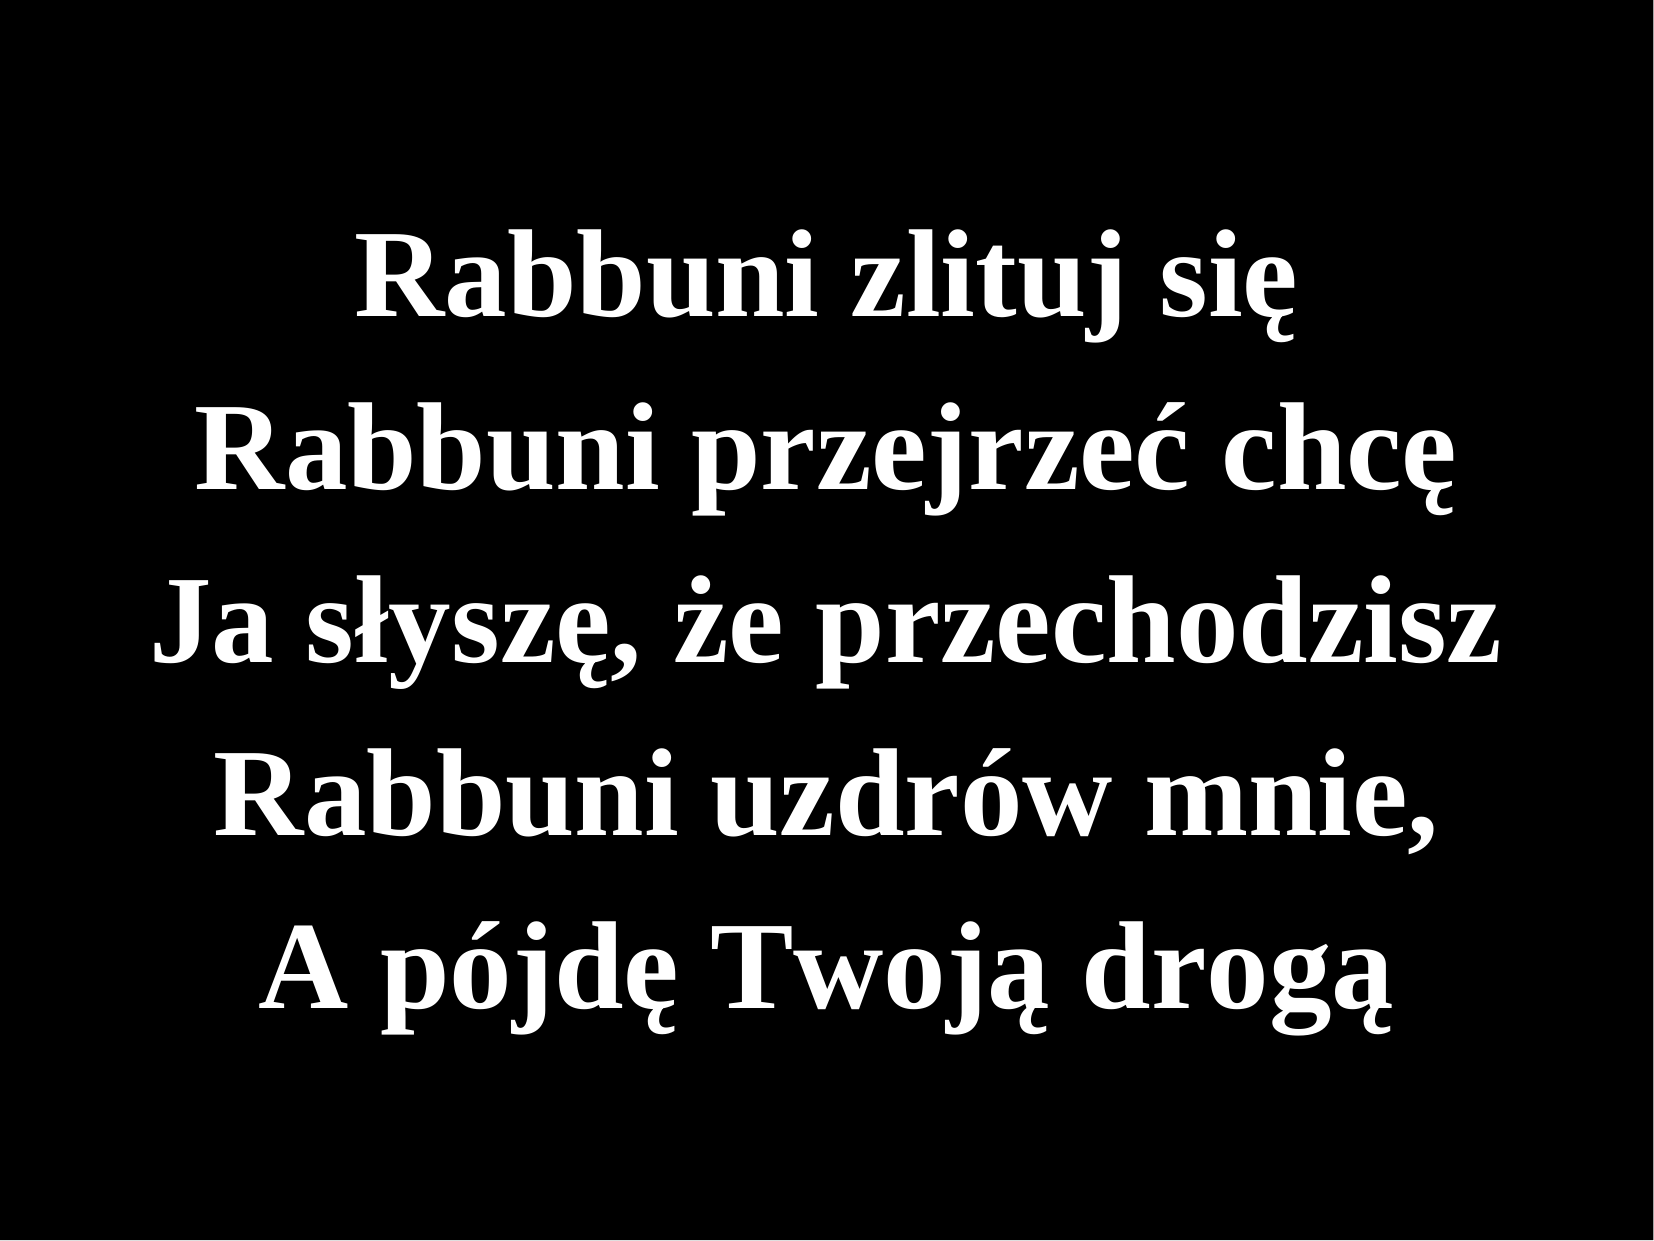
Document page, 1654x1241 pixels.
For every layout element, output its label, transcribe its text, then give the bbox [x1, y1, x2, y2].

title Rabbuni zlituj się ppp Rabbuni przejrzeć chcę ppp Ja słyszę, że przechodzisz ppp Rabbuni uzdrów mnie, ppp A pójdę Twoją drogą [0, 0, 1654, 1241]
